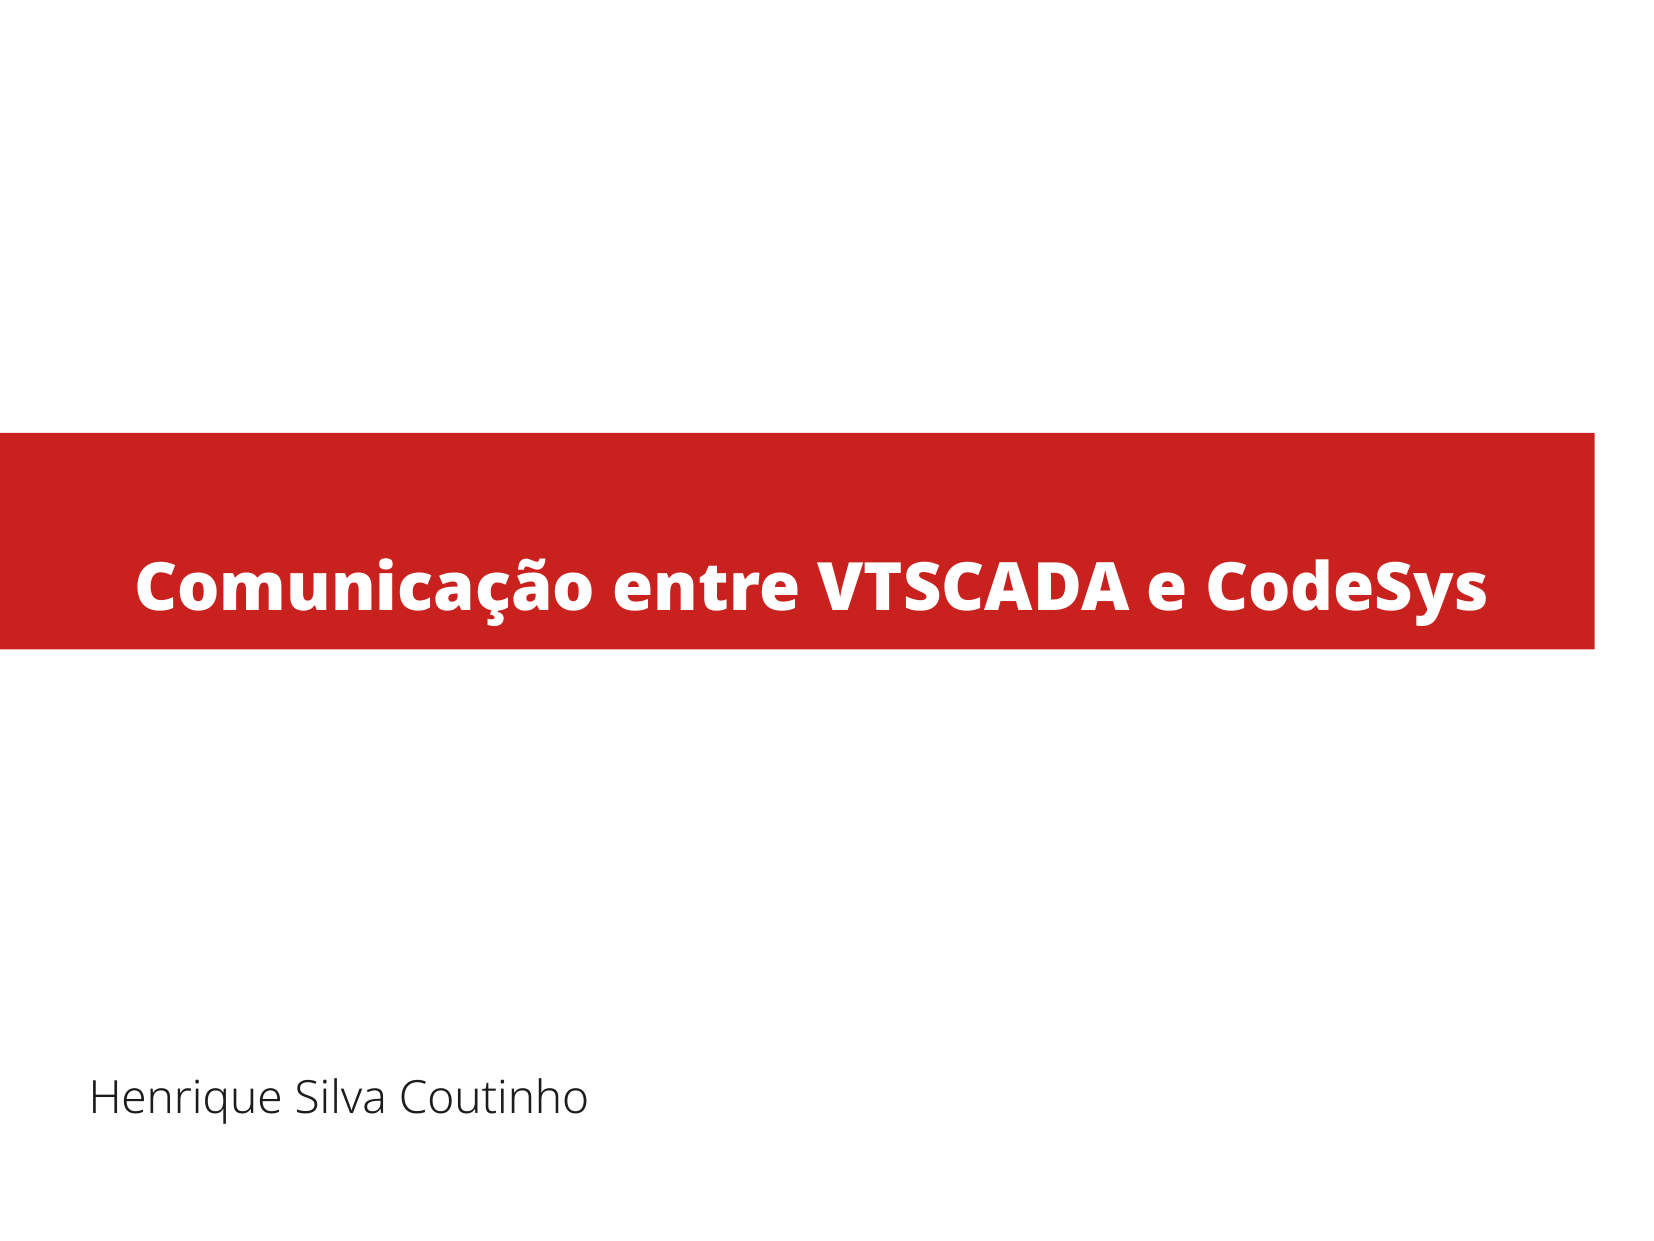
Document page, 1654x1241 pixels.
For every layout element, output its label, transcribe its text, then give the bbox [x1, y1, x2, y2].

title Comunicação entre VTSCADA e CodeSys [58, 472, 1565, 630]
subtitle Henrique Silva Coutinho [88, 688, 1565, 1103]
